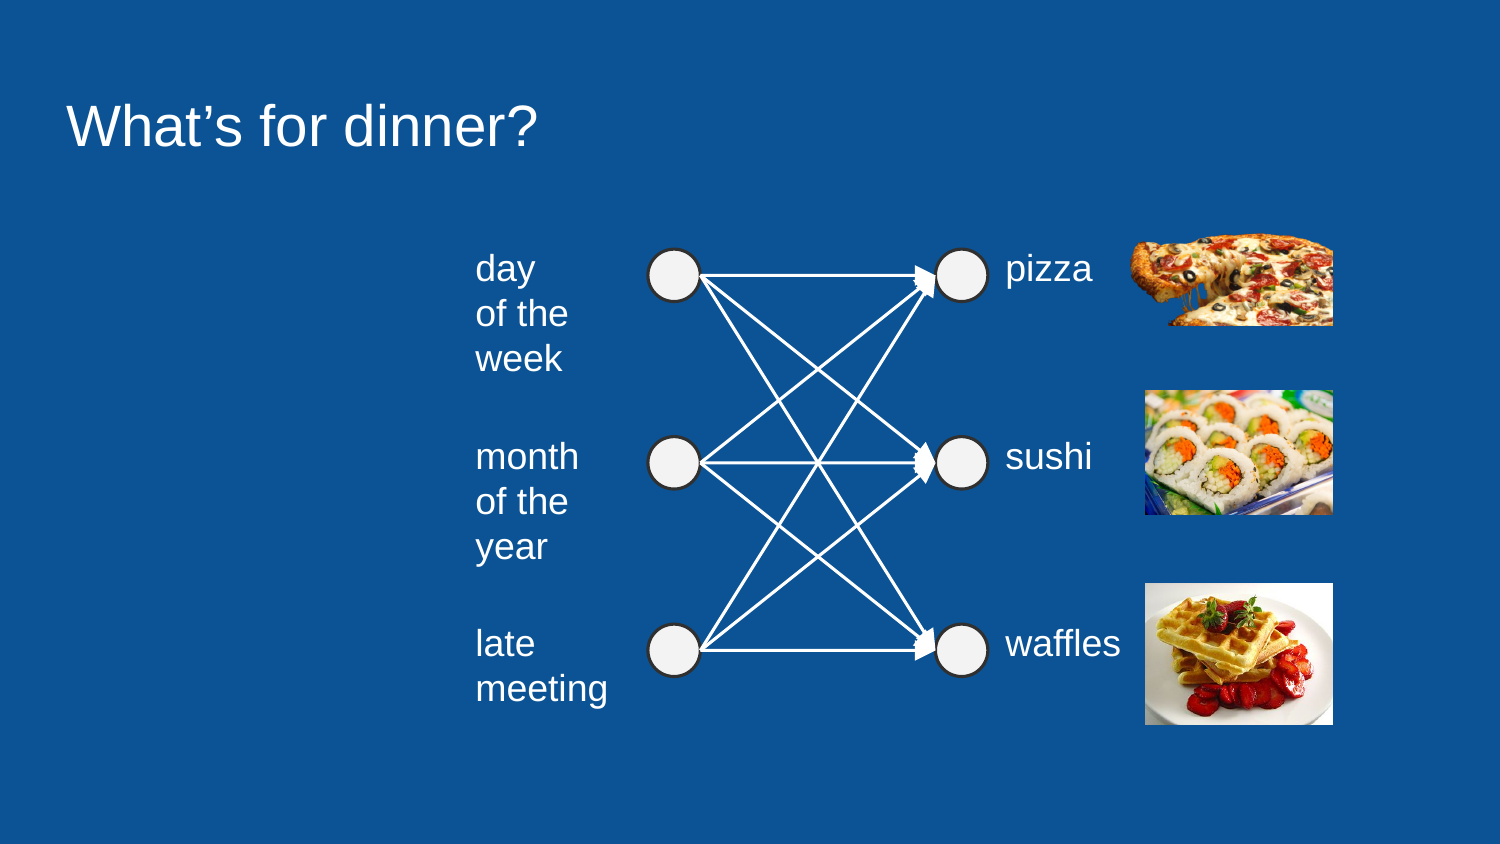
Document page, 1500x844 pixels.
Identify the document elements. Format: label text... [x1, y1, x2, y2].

picture [1145, 583, 1333, 725]
text_box [935, 624, 988, 677]
text_box month of the year [460, 416, 618, 504]
text_box late meeting [460, 604, 677, 692]
text_box pizza [990, 229, 1164, 317]
title What’s for dinner? [51, 72, 1449, 167]
text_box [647, 624, 701, 677]
text_box sushi [990, 416, 1164, 504]
text_box [935, 249, 988, 302]
picture [1145, 390, 1333, 515]
text_box [935, 436, 988, 490]
text_box [647, 436, 701, 490]
text_box [647, 249, 701, 302]
text_box day of the week [460, 229, 677, 317]
text_box waffles [990, 604, 1164, 692]
picture [1130, 231, 1333, 326]
